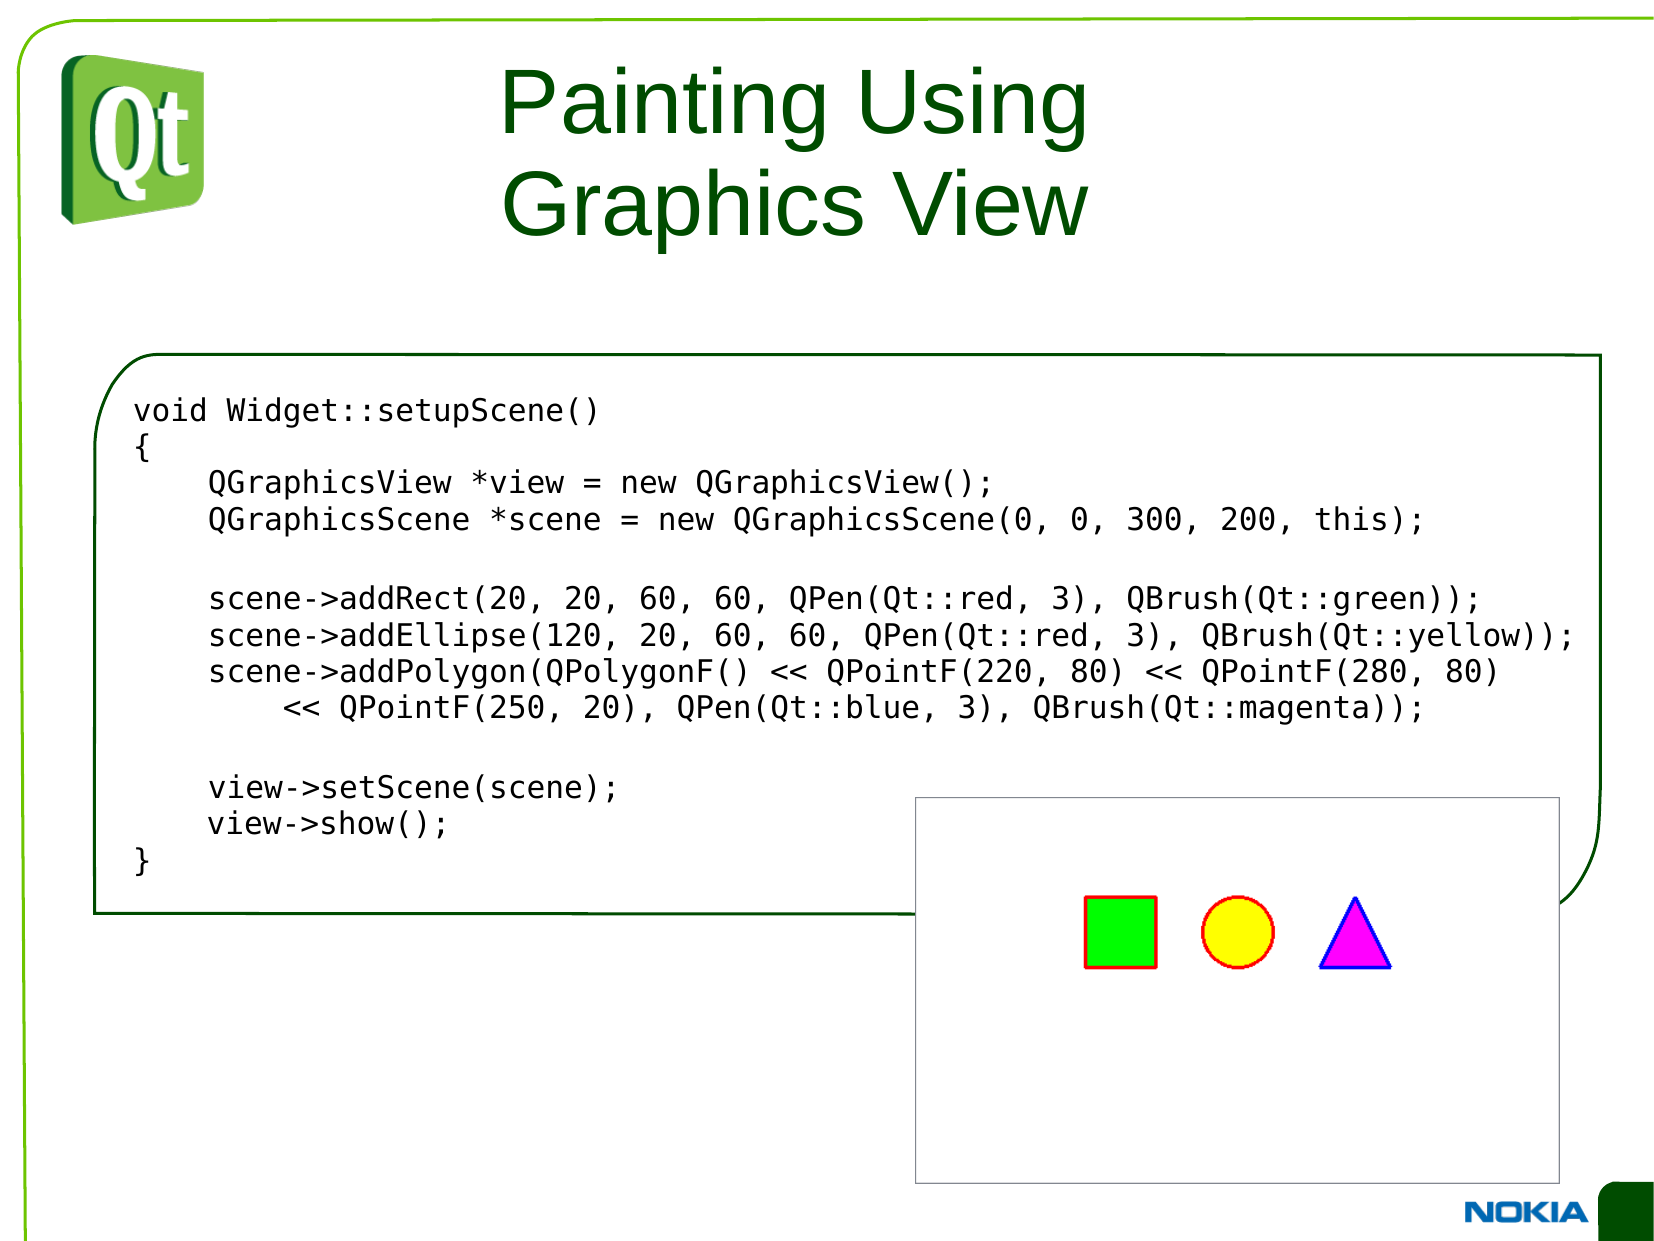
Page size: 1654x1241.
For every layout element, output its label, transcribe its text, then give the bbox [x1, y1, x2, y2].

text_box void Widget::setupScene() { QGraphicsView *view = new QGraphicsView(); QGraphicsScene *scene = new QGraphicsScene(0, 0, 300, 200, this); scene->addRect(20, 20, 60, 60, QPen(Qt::red, 3), QBrush(Qt::green)); scene->addEllipse(120, 20, 60, 60, QPen(Qt::red, 3), QBrush(Qt::yellow)); scene->addPolygon(QPolygonF() << QPointF(220, 80) << QPointF(280, 80) << QPointF(250, 20), QPen(Qt::blue, 3), QBrush(Qt::magenta)); view->setScene(scene); view->show(); } [118, 385, 1595, 886]
picture [1465, 1201, 1589, 1223]
picture [915, 797, 1560, 1184]
picture [61, 55, 204, 225]
title Painting Using Graphics View [257, 50, 1333, 256]
